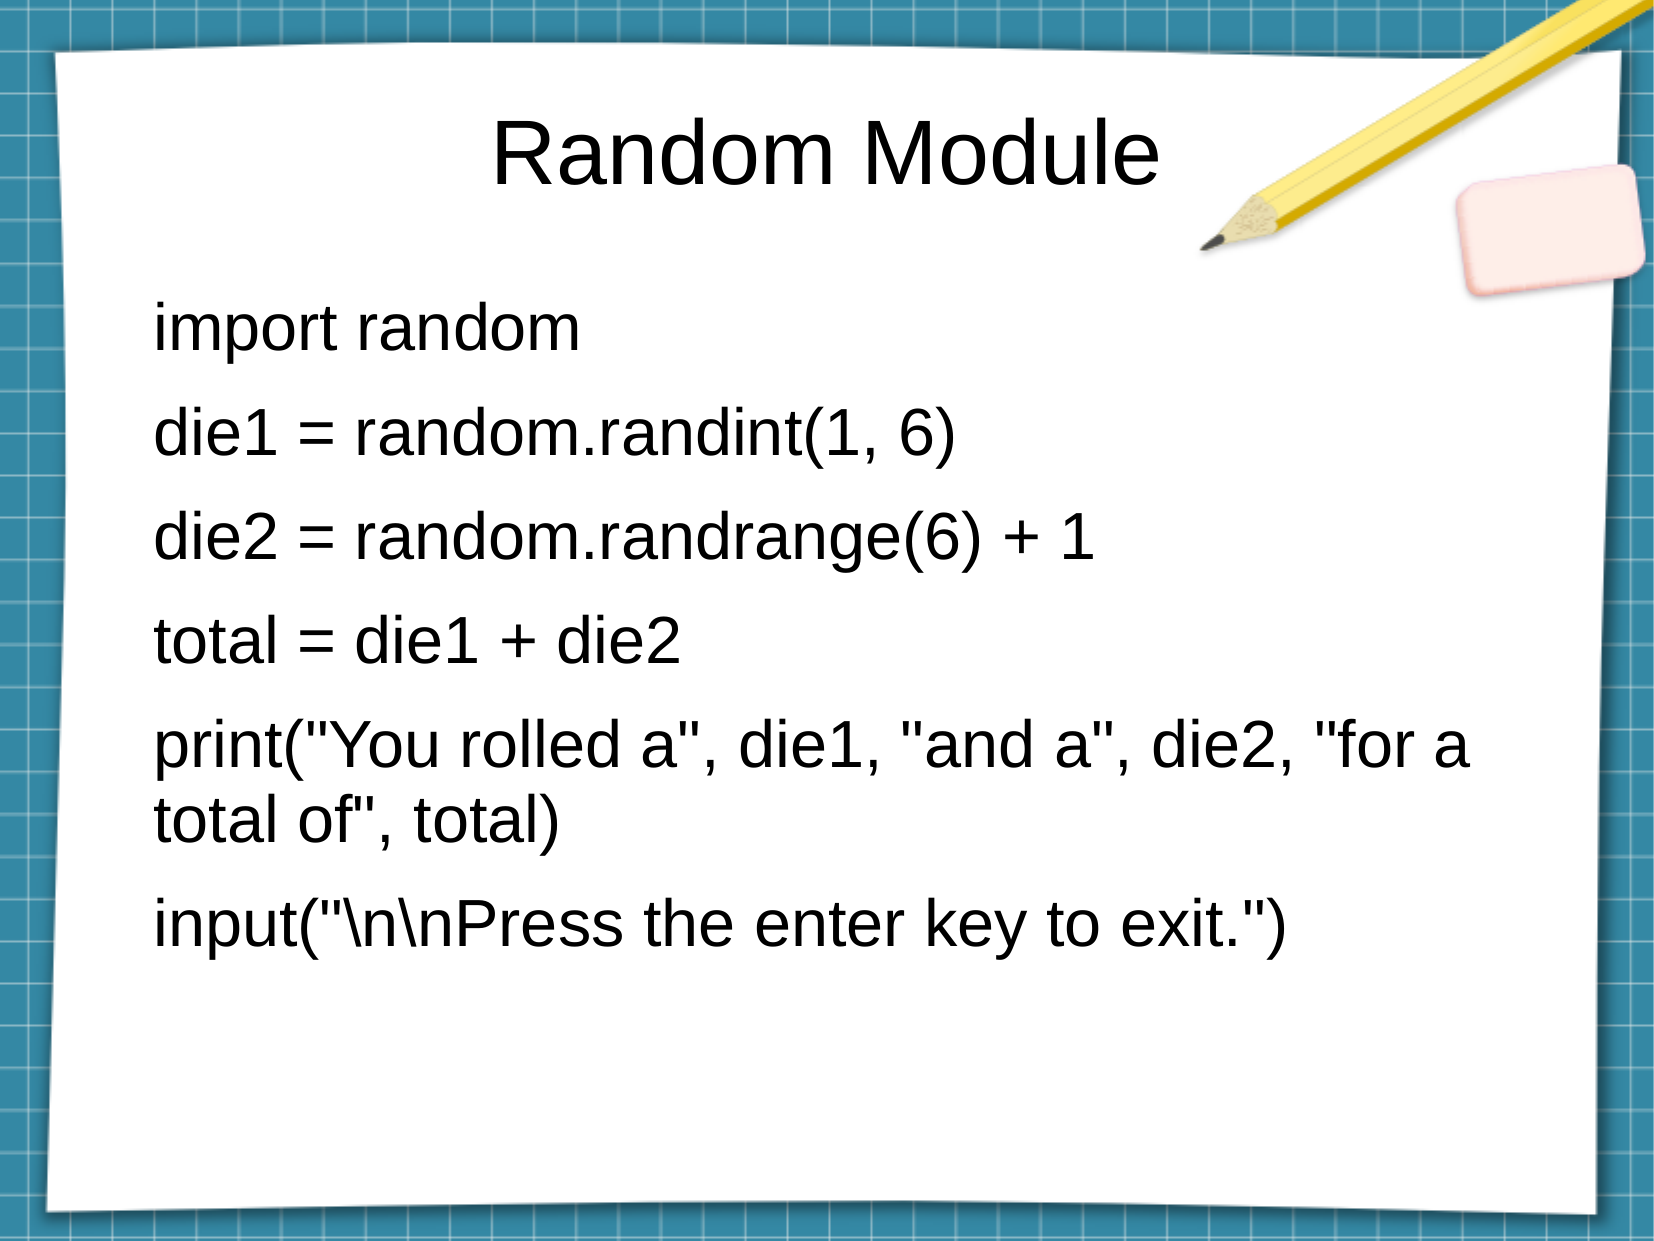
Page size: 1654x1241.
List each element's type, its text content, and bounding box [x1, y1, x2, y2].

list import random die1 = random.randint(1, 6) die2 = random.randrange(6) + 1 total = die1 + die2 print("You rolled a", die1, "and a", die2, "for a total of", total) input("\n\nPress the enter key to exit.") [82, 290, 1571, 1010]
title Random Module [82, 49, 1571, 257]
picture [0, 0, 1654, 1241]
